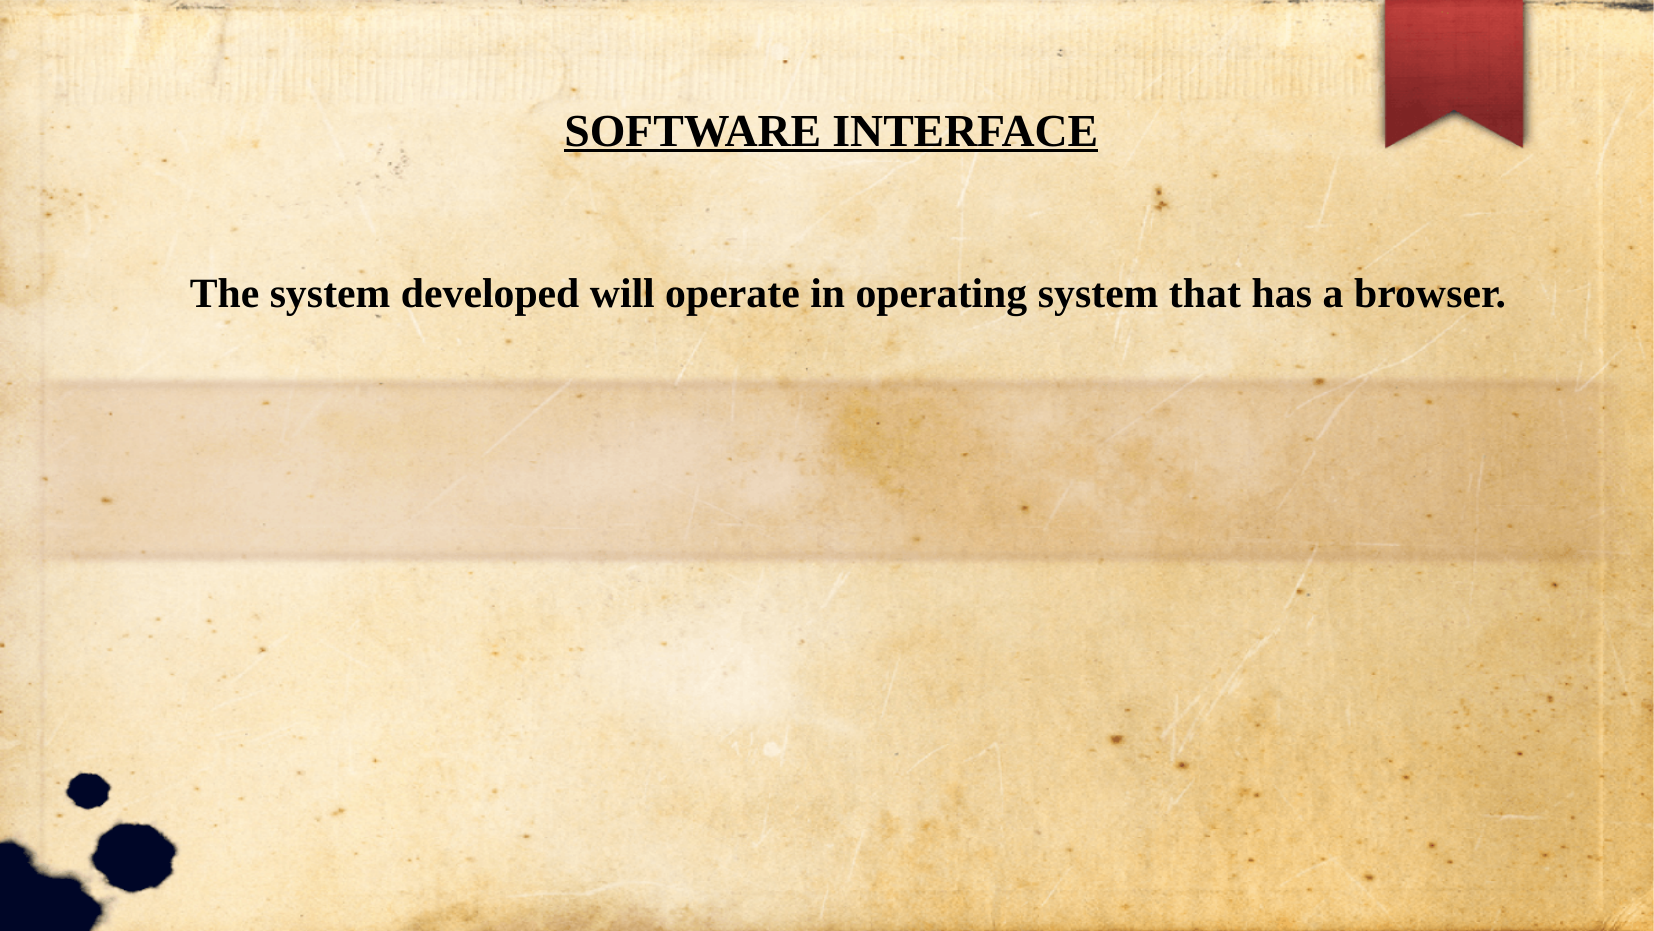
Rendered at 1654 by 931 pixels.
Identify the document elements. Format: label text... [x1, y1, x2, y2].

list The system developed will operate in operating system that has a browser. [101, 270, 1591, 810]
picture [0, 0, 1654, 931]
title SOFTWARE INTERFACE [82, 37, 1576, 226]
